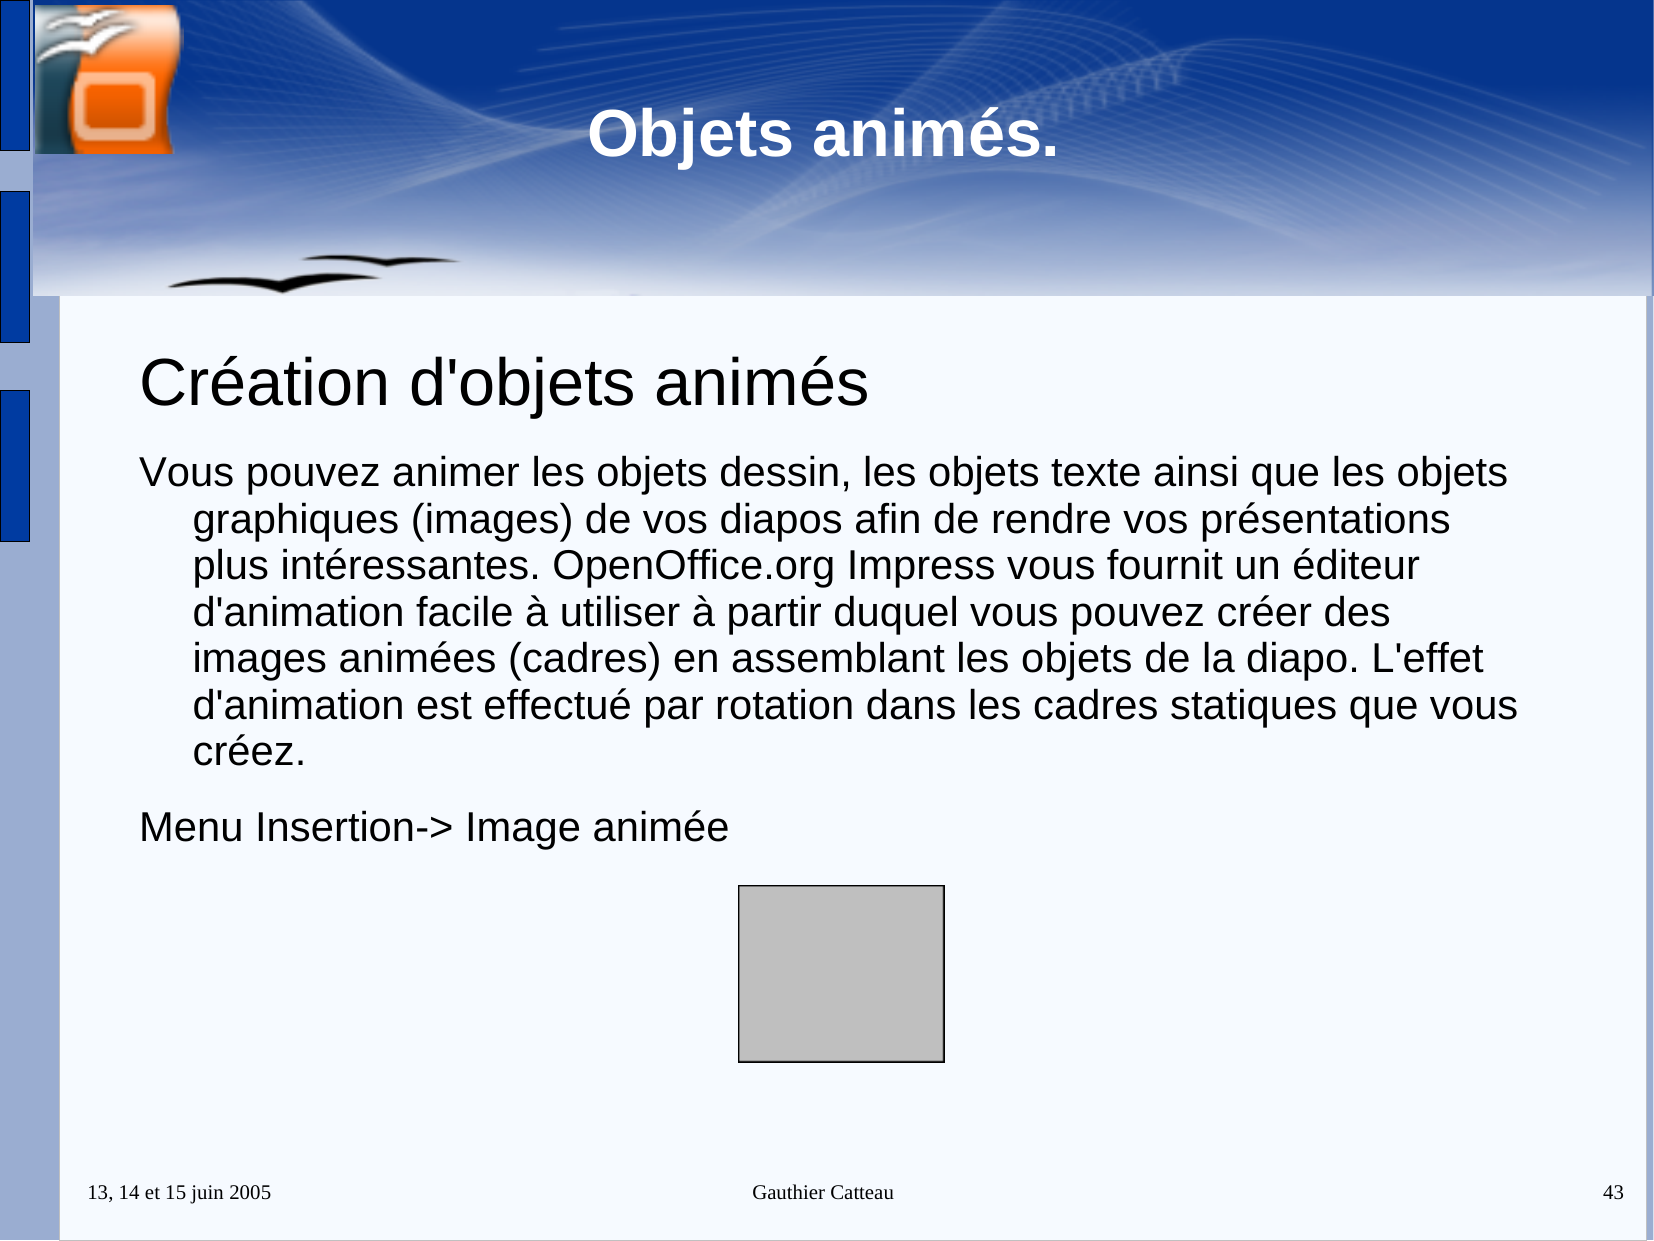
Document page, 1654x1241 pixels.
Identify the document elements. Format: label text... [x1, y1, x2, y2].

list Création d'objets animés Vous pouvez animer les objets dessin, les objets texte ainsi que les objets graphiques (images) de vos diapos afin de rendre vos présentations plus intéressantes. OpenOffice.org Impress vous fournit un éditeur d'animation facile à utiliser à partir duquel vous pouvez créer des images animées (cadres) en assemblant les objets de la diapo. L'effet d'animation est effectué par rotation dans les cadres statiques que vous créez. Menu Insertion-> Image animée [121, 344, 1534, 1127]
picture [33, 0, 1654, 296]
title Objets animés. [118, 29, 1531, 237]
picture [738, 885, 945, 1063]
